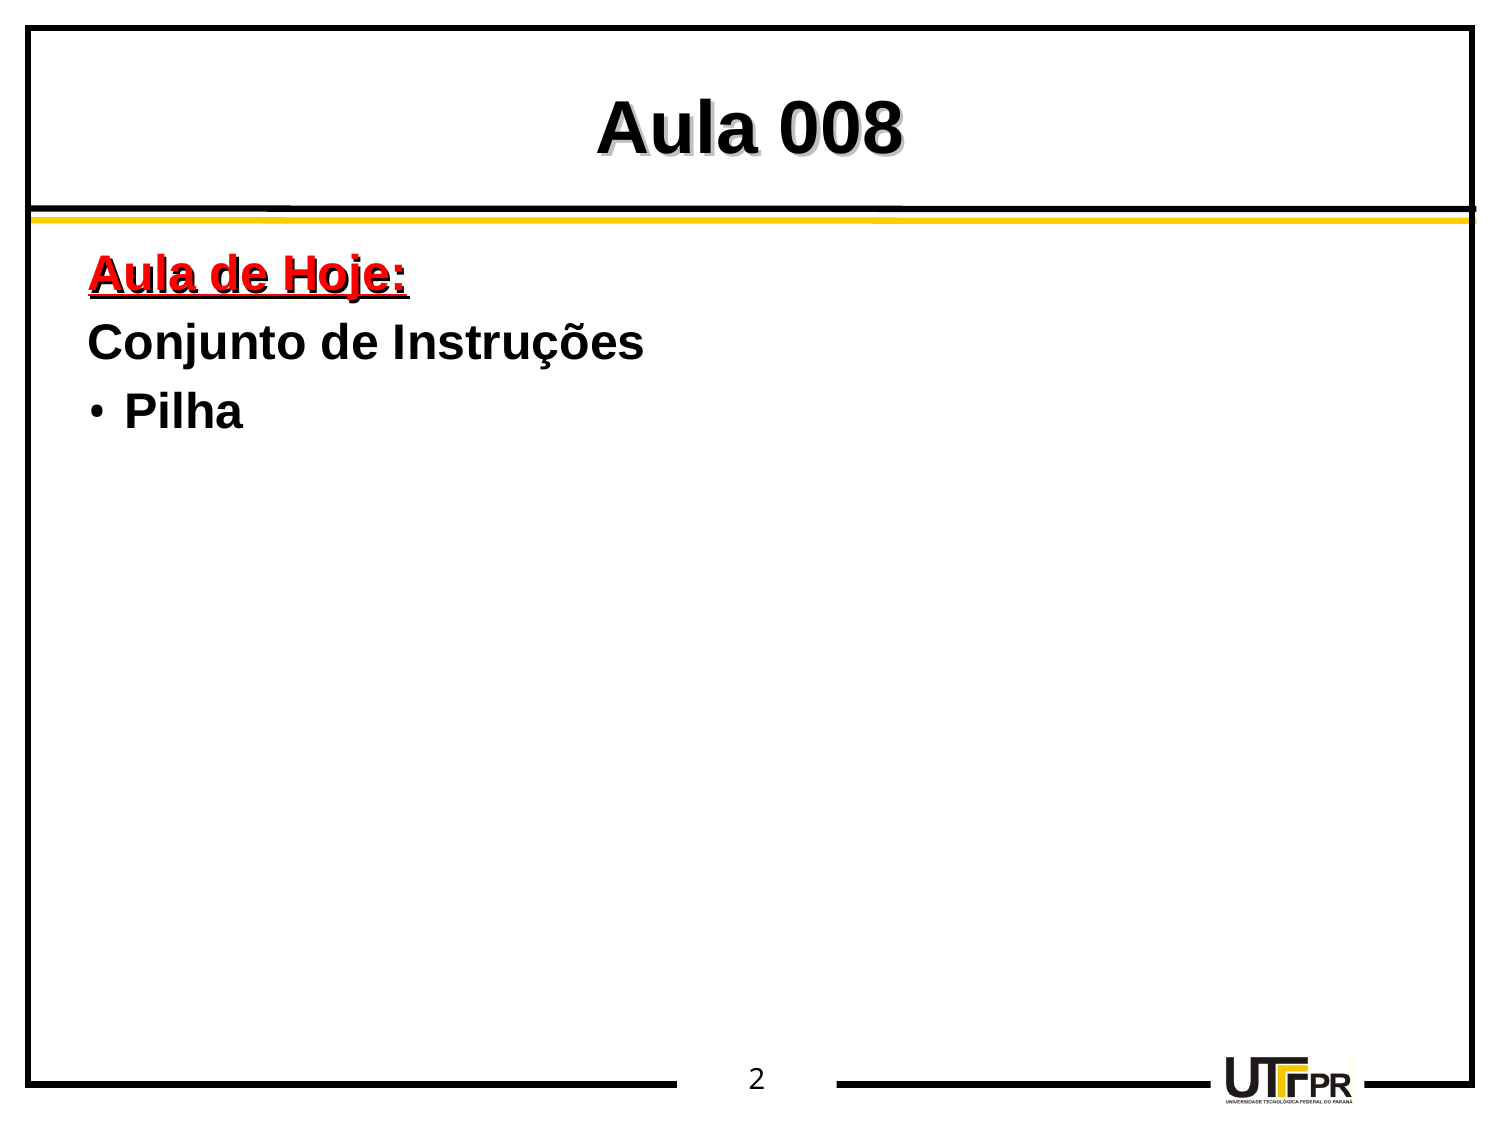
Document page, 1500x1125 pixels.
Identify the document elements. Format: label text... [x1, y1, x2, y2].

list Aula de Hoje: Conjunto de Instruções Pilha [72, 243, 1428, 941]
title Aula 008 [26, 85, 1474, 180]
picture [1225, 1057, 1353, 1104]
